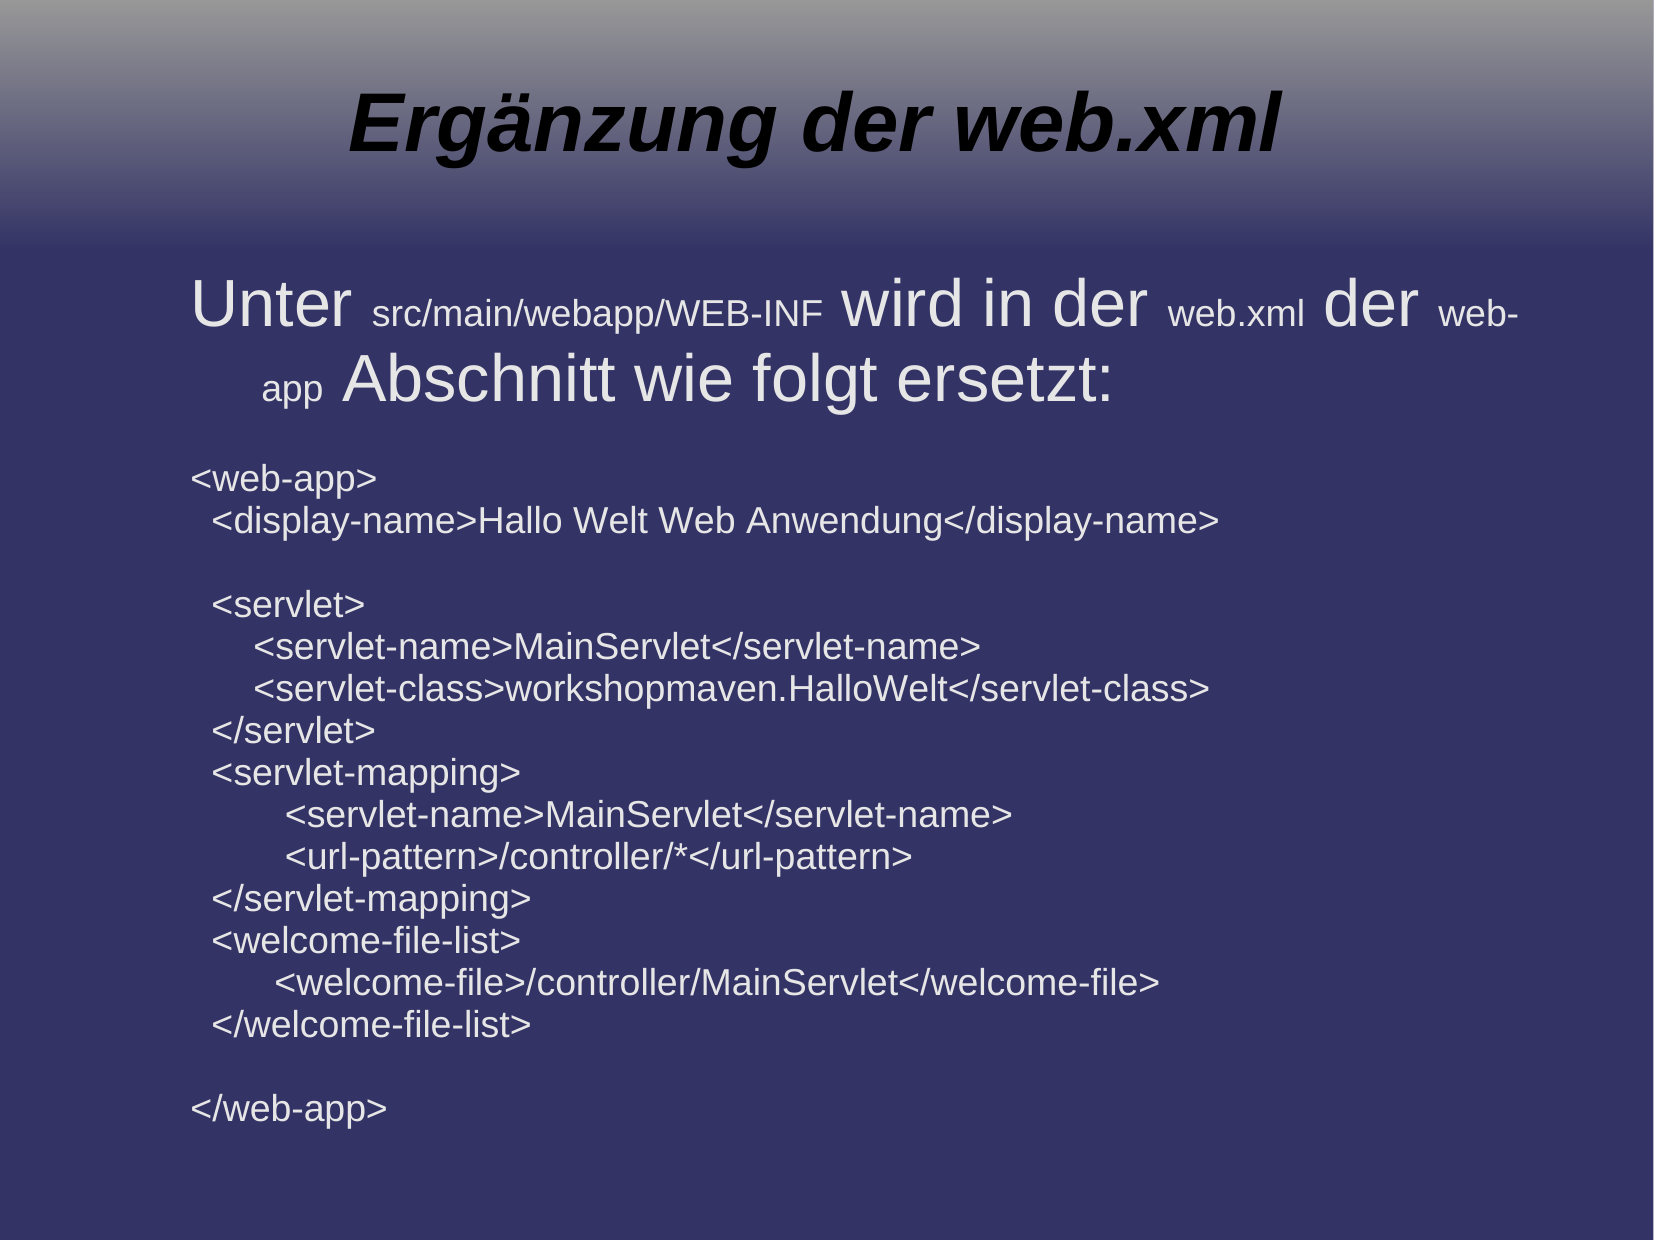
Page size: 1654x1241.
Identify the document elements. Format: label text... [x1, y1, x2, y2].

title Ergänzung der web.xml [121, 19, 1534, 227]
list Unter src/main/webapp/WEB-INF wird in der web.xml der web-app Abschnitt wie folgt ersetzt: <web-app> <display-name>Hallo Welt Web Anwendung</display-name> <servlet> <servlet-name>MainServlet</servlet-name> <servlet-class>workshopmaven.HalloWelt</servlet-class> </servlet> <servlet-mapping> <servlet-name>MainServlet</servlet-name> <url-pattern>/controller/*</url-pattern> </servlet-mapping> <welcome-file-list> <welcome-file>/controller/MainServlet</welcome-file> </welcome-file-list> </web-app> [178, 265, 1570, 1164]
